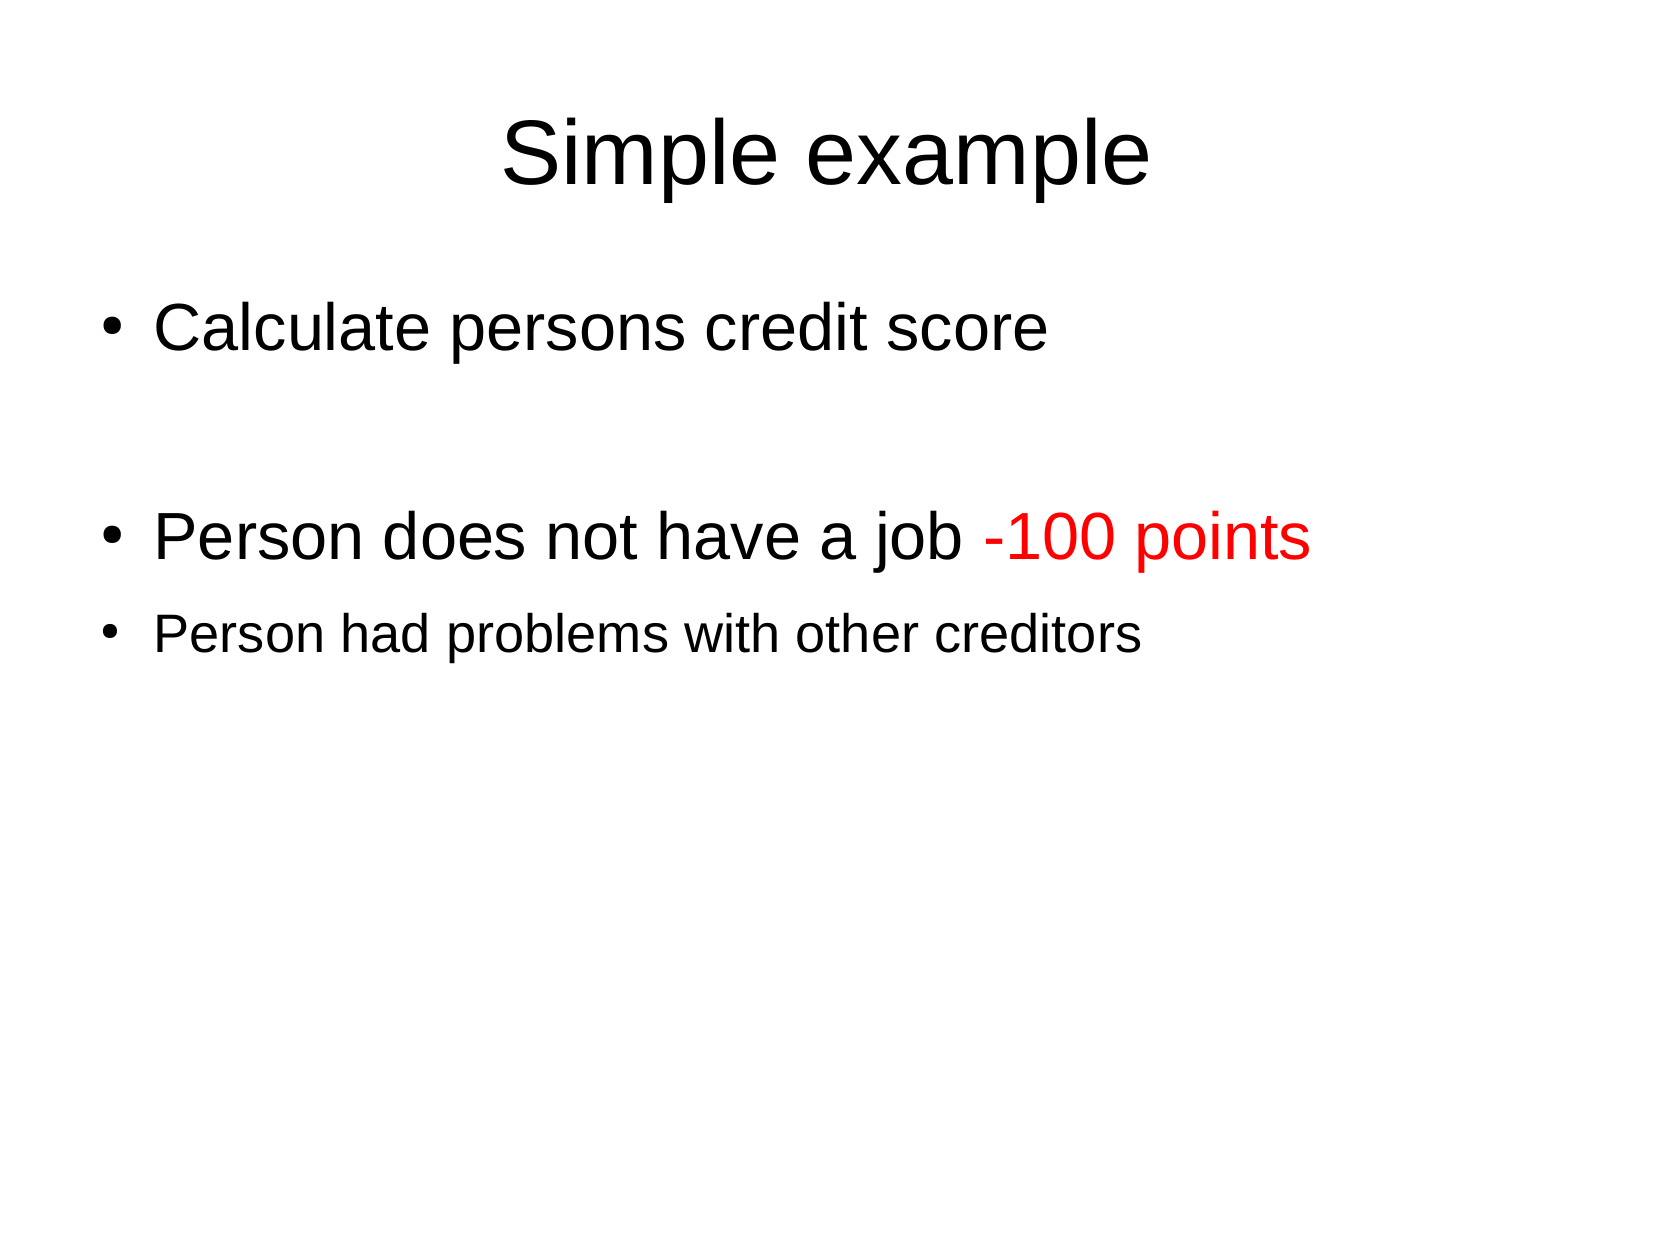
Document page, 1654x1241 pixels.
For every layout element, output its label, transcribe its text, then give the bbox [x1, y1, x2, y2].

list Calculate persons credit score Person does not have a job -100 points Person had problems with other creditors [82, 290, 1571, 1010]
title Simple example [82, 49, 1571, 257]
